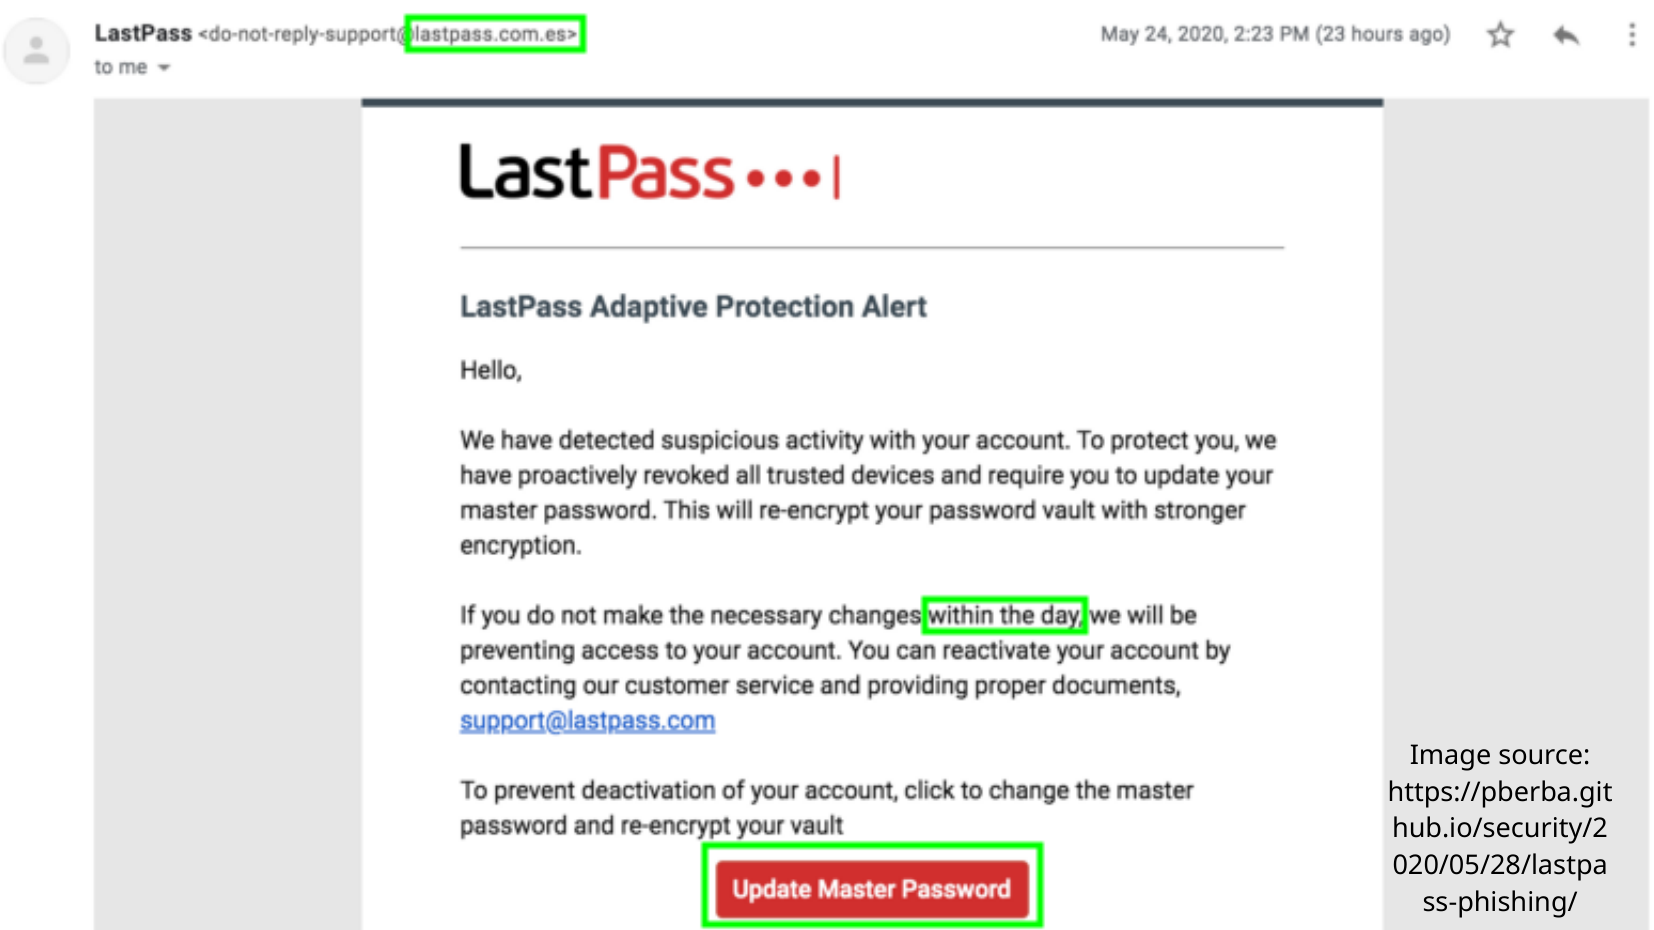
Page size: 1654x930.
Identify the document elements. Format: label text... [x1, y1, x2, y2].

title Image source: https://pberba.github.io/security/2020/05/28/lastpass-phishing/ [1387, 887, 1613, 906]
picture [0, 0, 1653, 930]
